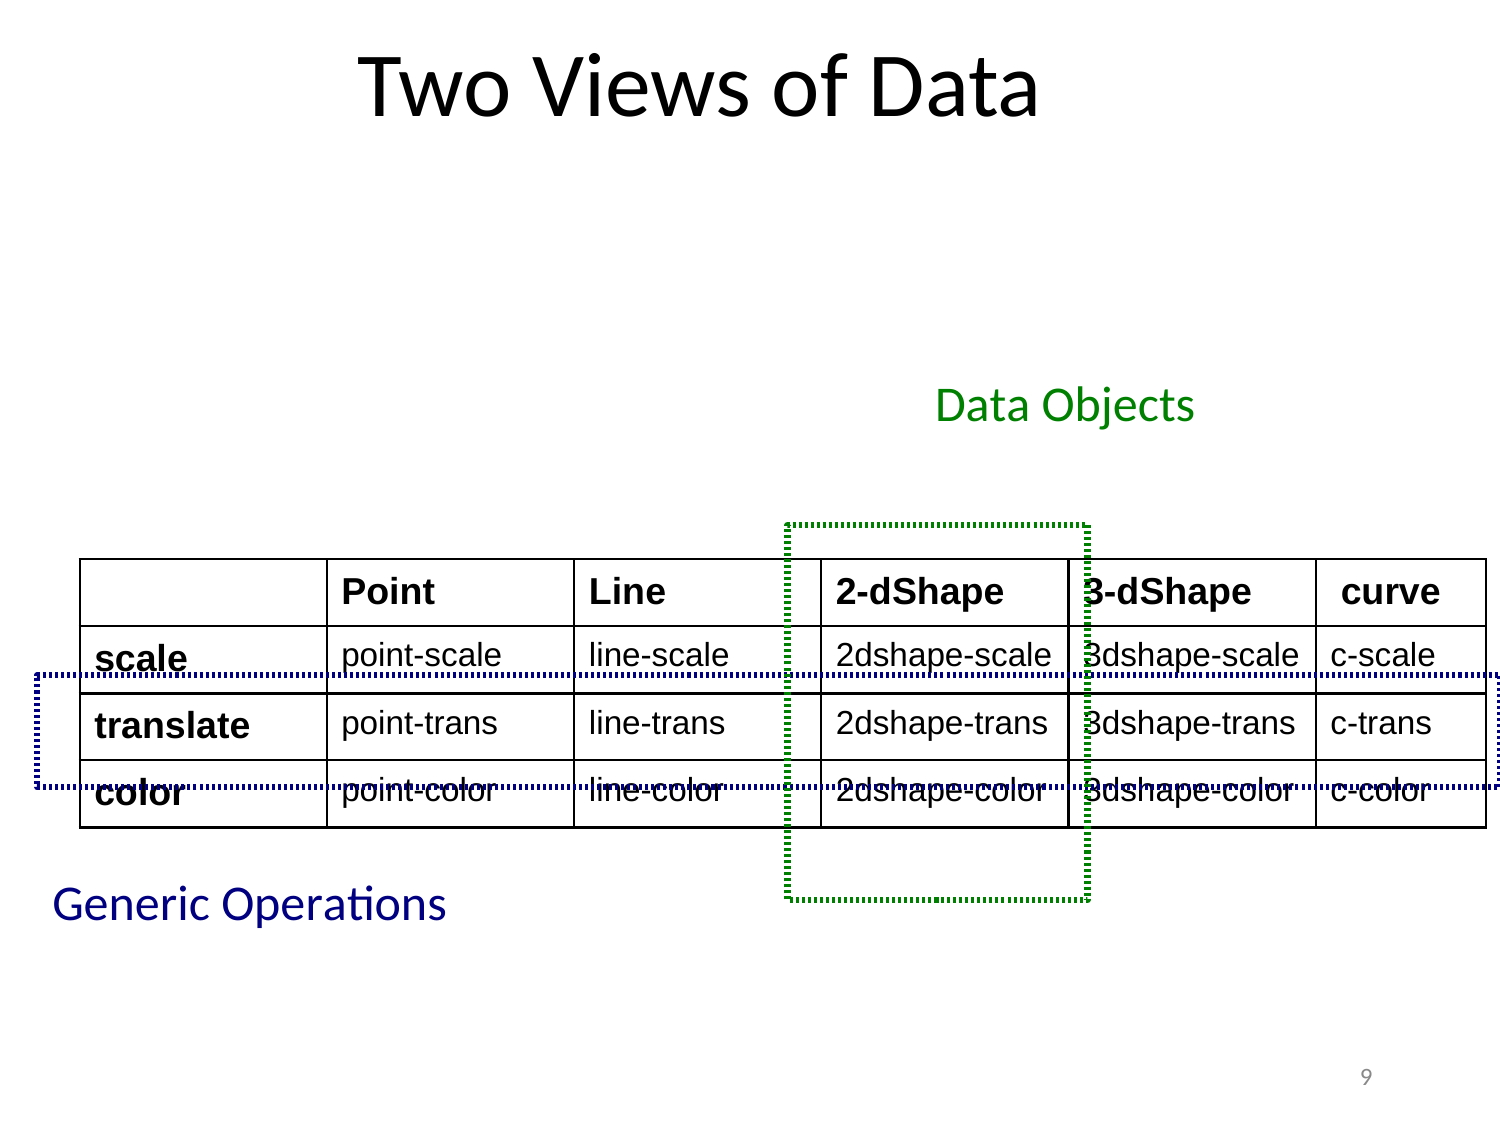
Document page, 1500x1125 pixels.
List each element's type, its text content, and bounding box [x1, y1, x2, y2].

table_cell c-color [1317, 788, 1485, 826]
table_cell c-scale [1317, 627, 1485, 674]
table_cell point-color [328, 788, 573, 826]
table_header curve [1317, 560, 1485, 625]
table_header [81, 560, 326, 625]
table_cell color [155, 788, 164, 802]
table_header 3-dShape [1088, 560, 1315, 625]
table_cell line-scale [575, 627, 787, 674]
title Two Views of Data [62, 24, 1338, 163]
text_box Generic Operations [37, 862, 526, 998]
table_cell 3dshape-color [1088, 788, 1315, 826]
text_box [37, 525, 1500, 901]
table_cell line-color [575, 788, 787, 826]
table_header 3-dShape [1088, 582, 1097, 600]
table_header Point [328, 560, 573, 625]
table_cell color [81, 788, 326, 826]
text_box Data Objects [920, 364, 1258, 499]
table_cell 3dshape-scale [1088, 627, 1315, 674]
table_cell color [121, 788, 130, 802]
table_cell scale [81, 627, 326, 674]
text_box <number> [1025, 1049, 1388, 1101]
table_header Line [575, 560, 787, 625]
table_cell point-scale [328, 627, 573, 674]
